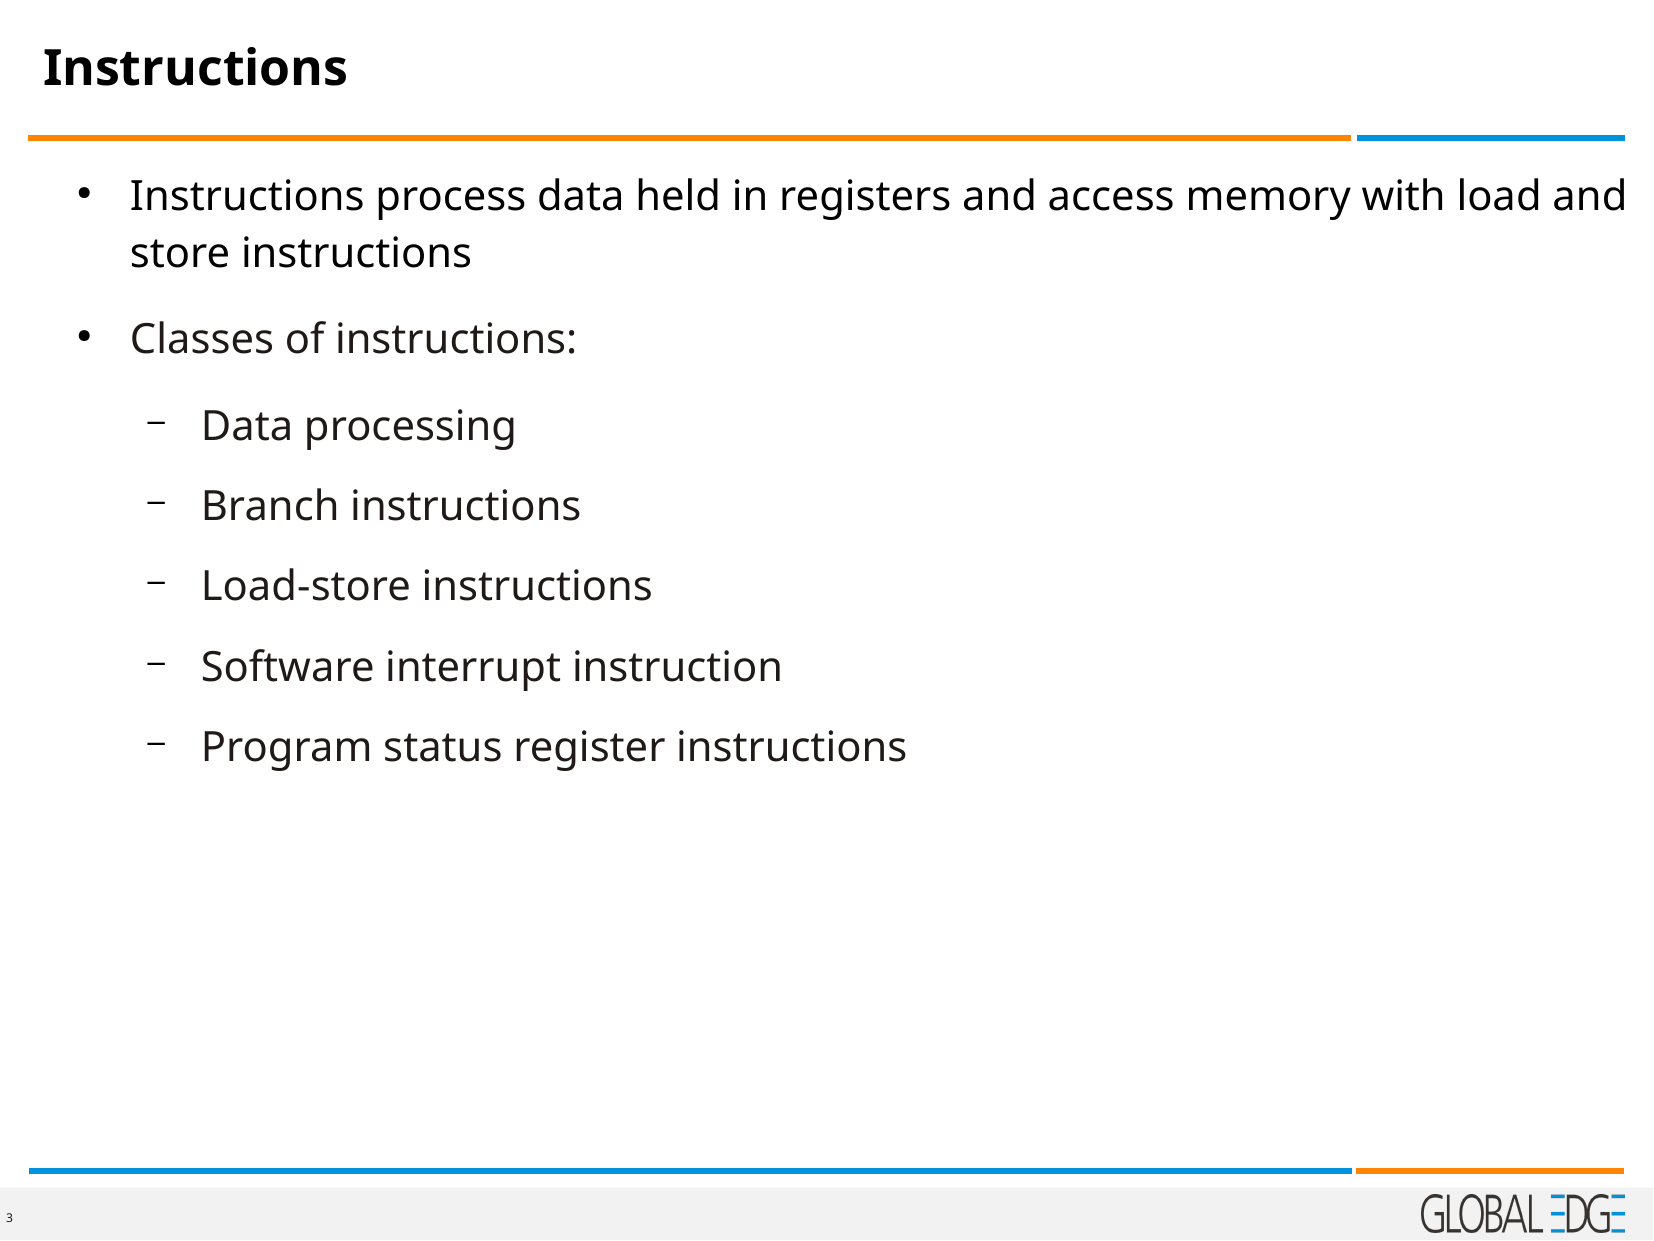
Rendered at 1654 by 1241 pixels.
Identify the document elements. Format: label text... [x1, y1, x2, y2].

title Instructions [17, 18, 1499, 115]
picture [1421, 1194, 1625, 1233]
list Instructions process data held in registers and access memory with load and store instructions Classes of instructions: Data processing Branch instructions Load-store instructions Software interrupt instruction Program status register instructions [59, 165, 1654, 1158]
